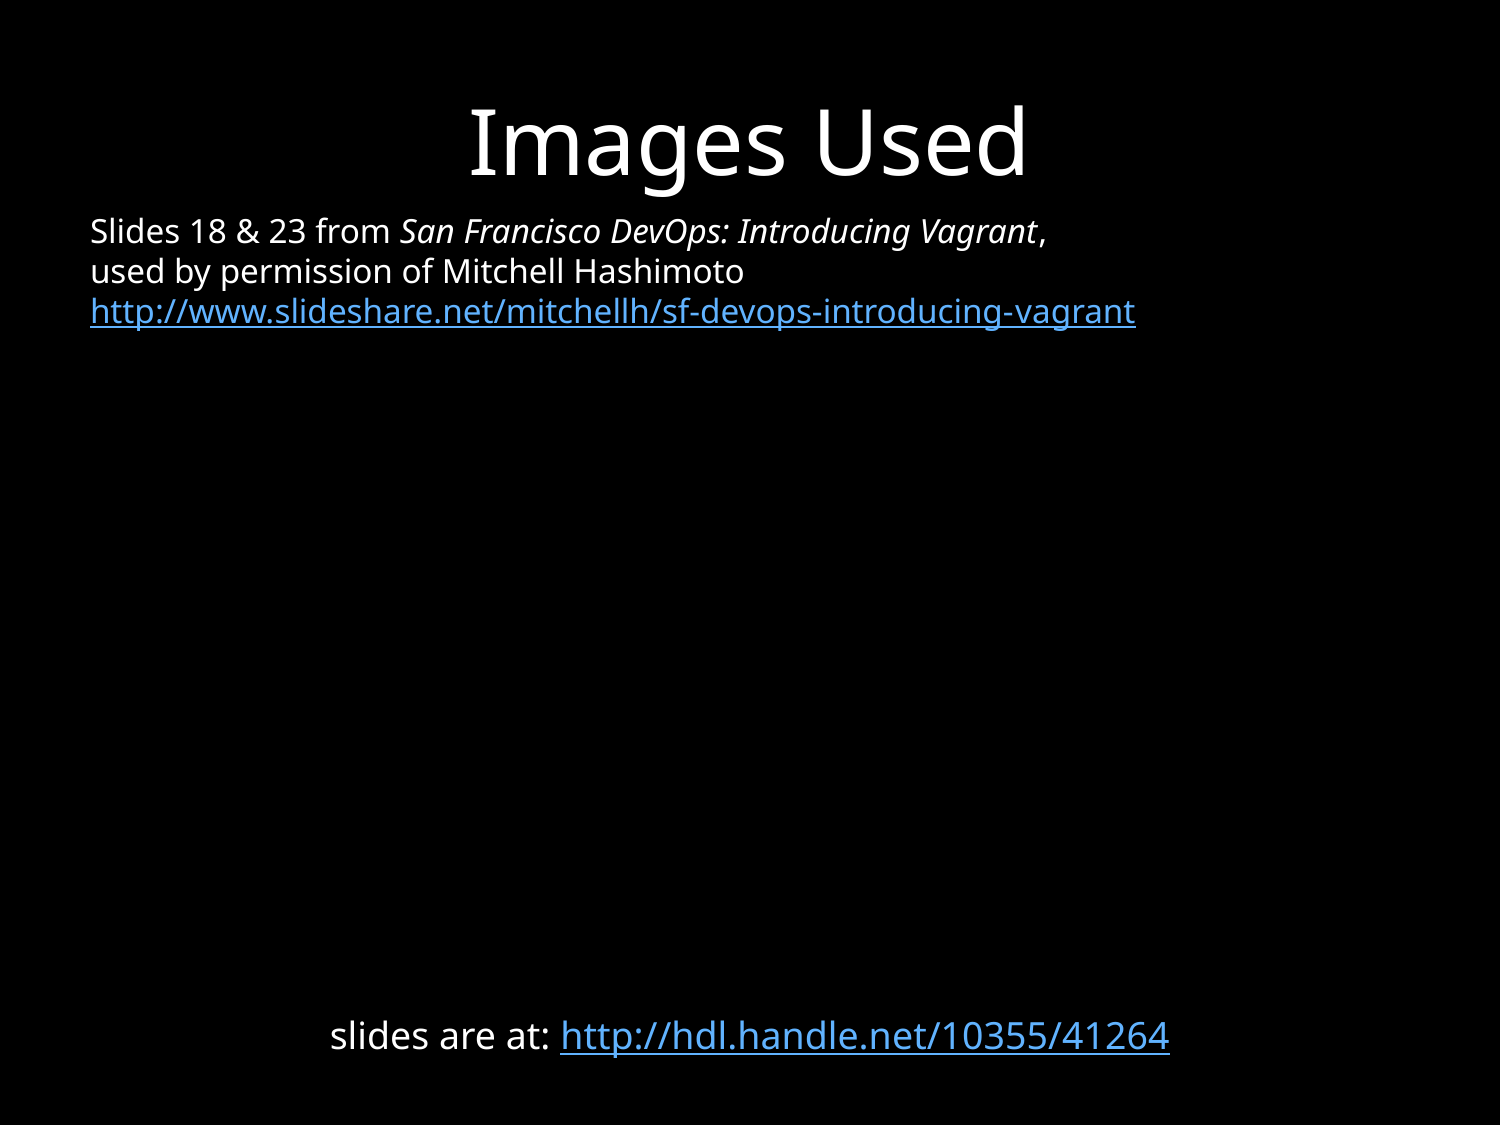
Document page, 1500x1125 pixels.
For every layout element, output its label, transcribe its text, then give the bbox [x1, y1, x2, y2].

list Slides 18 & 23 from San Francisco DevOps: Introducing Vagrant, used by permission of Mitchell Hashimoto http://www.slideshare.net/mitchellh/sf-devops-introducing-vagrant [75, 202, 1425, 1004]
text_box slides are at: http://hdl.handle.net/10355/41264 [74, 1004, 1425, 1071]
title Images Used [75, 45, 1425, 202]
